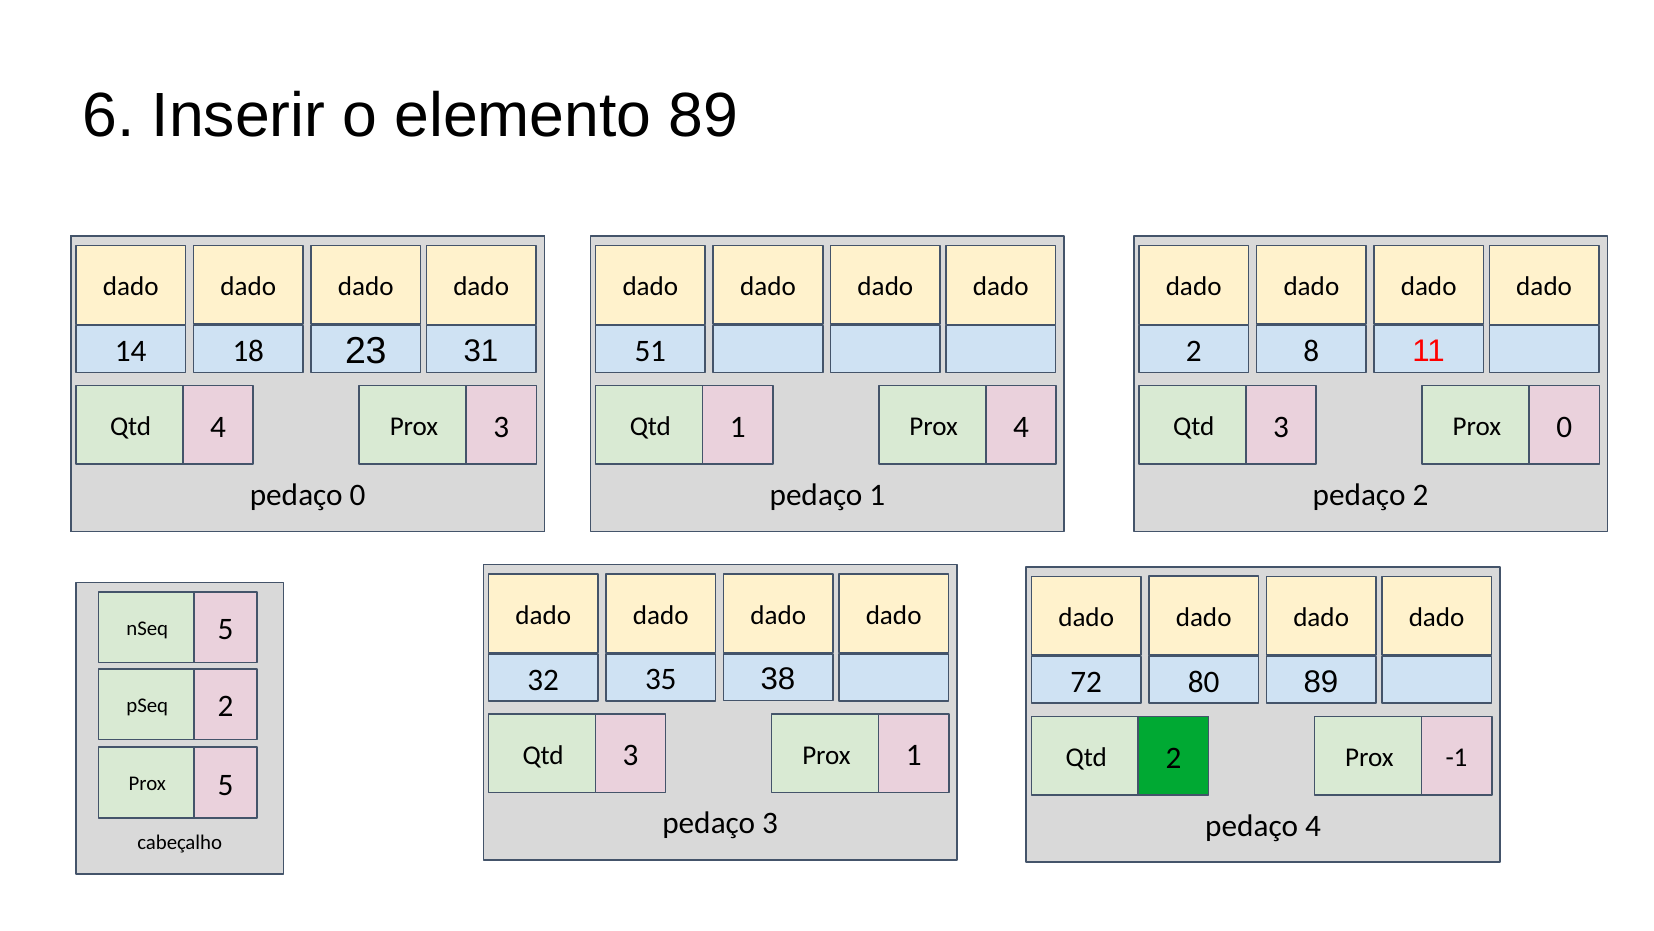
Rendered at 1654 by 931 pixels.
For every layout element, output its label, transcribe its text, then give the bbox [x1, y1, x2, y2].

text_box pedaço 0 [70, 236, 545, 532]
text_box 5 [193, 747, 257, 818]
text_box 4 [985, 385, 1057, 465]
text_box Qtd [75, 385, 182, 465]
text_box cabeçalho [76, 582, 284, 875]
text_box pedaço 3 [483, 564, 957, 860]
text_box dado [1148, 576, 1259, 655]
text_box dado [1256, 245, 1367, 325]
text_box 31 [426, 325, 536, 373]
text_box Prox [98, 747, 193, 818]
text_box Qtd [1138, 385, 1245, 465]
text_box dado [1138, 245, 1249, 325]
text_box [1381, 656, 1492, 704]
text_box 5 [193, 591, 257, 663]
text_box dado [1381, 576, 1492, 656]
text_box dado [723, 574, 833, 653]
text_box 3 [466, 385, 537, 465]
text_box Prox [1314, 716, 1421, 795]
text_box [713, 325, 823, 373]
text_box 4 [182, 385, 254, 465]
text_box 1 [878, 713, 949, 793]
text_box 2 [193, 668, 257, 740]
text_box dado [946, 245, 1056, 325]
text_box dado [605, 573, 716, 653]
text_box dado [75, 245, 186, 325]
text_box pedaço 1 [590, 236, 1065, 532]
text_box dado [193, 245, 304, 325]
text_box 0 [1529, 385, 1600, 465]
text_box 80 [1148, 656, 1259, 704]
text_box 1 [702, 385, 773, 465]
text_box pedaço 2 [1133, 236, 1608, 532]
text_box 23 [310, 325, 421, 373]
text_box dado [1373, 245, 1484, 325]
text_box dado [1031, 576, 1141, 656]
text_box dado [838, 574, 949, 653]
text_box [830, 325, 941, 373]
text_box Qtd [1031, 716, 1138, 795]
text_box Prox [1422, 385, 1529, 465]
text_box 18 [193, 325, 304, 373]
text_box [1489, 325, 1599, 373]
text_box pedaço 4 [1026, 566, 1500, 863]
text_box Qtd [595, 385, 702, 465]
text_box 2 [1138, 716, 1209, 795]
text_box 2 [1138, 325, 1249, 373]
text_box Prox [771, 713, 878, 793]
text_box dado [1489, 245, 1599, 325]
text_box 89 [1266, 656, 1376, 704]
text_box 72 [1031, 656, 1141, 704]
text_box [838, 654, 949, 701]
text_box nSeq [98, 591, 193, 663]
text_box 38 [723, 653, 833, 701]
text_box dado [488, 574, 598, 653]
text_box 8 [1256, 325, 1367, 373]
text_box -1 [1421, 716, 1492, 795]
title 6. Inserir o elemento 89 [82, 37, 1571, 193]
text_box 3 [1245, 385, 1317, 465]
text_box dado [830, 245, 941, 325]
text_box 32 [488, 654, 598, 701]
text_box 51 [595, 325, 706, 373]
text_box pSeq [98, 668, 193, 740]
text_box 11 [1373, 325, 1484, 373]
text_box dado [713, 245, 823, 325]
text_box dado [426, 245, 536, 325]
text_box Qtd [488, 713, 595, 793]
text_box 14 [75, 325, 186, 373]
text_box dado [310, 245, 421, 325]
text_box [946, 325, 1056, 373]
text_box dado [1266, 576, 1376, 655]
text_box Prox [878, 385, 985, 465]
text_box Prox [359, 385, 466, 465]
text_box 35 [605, 653, 716, 701]
text_box 3 [595, 713, 666, 793]
text_box dado [595, 245, 706, 325]
